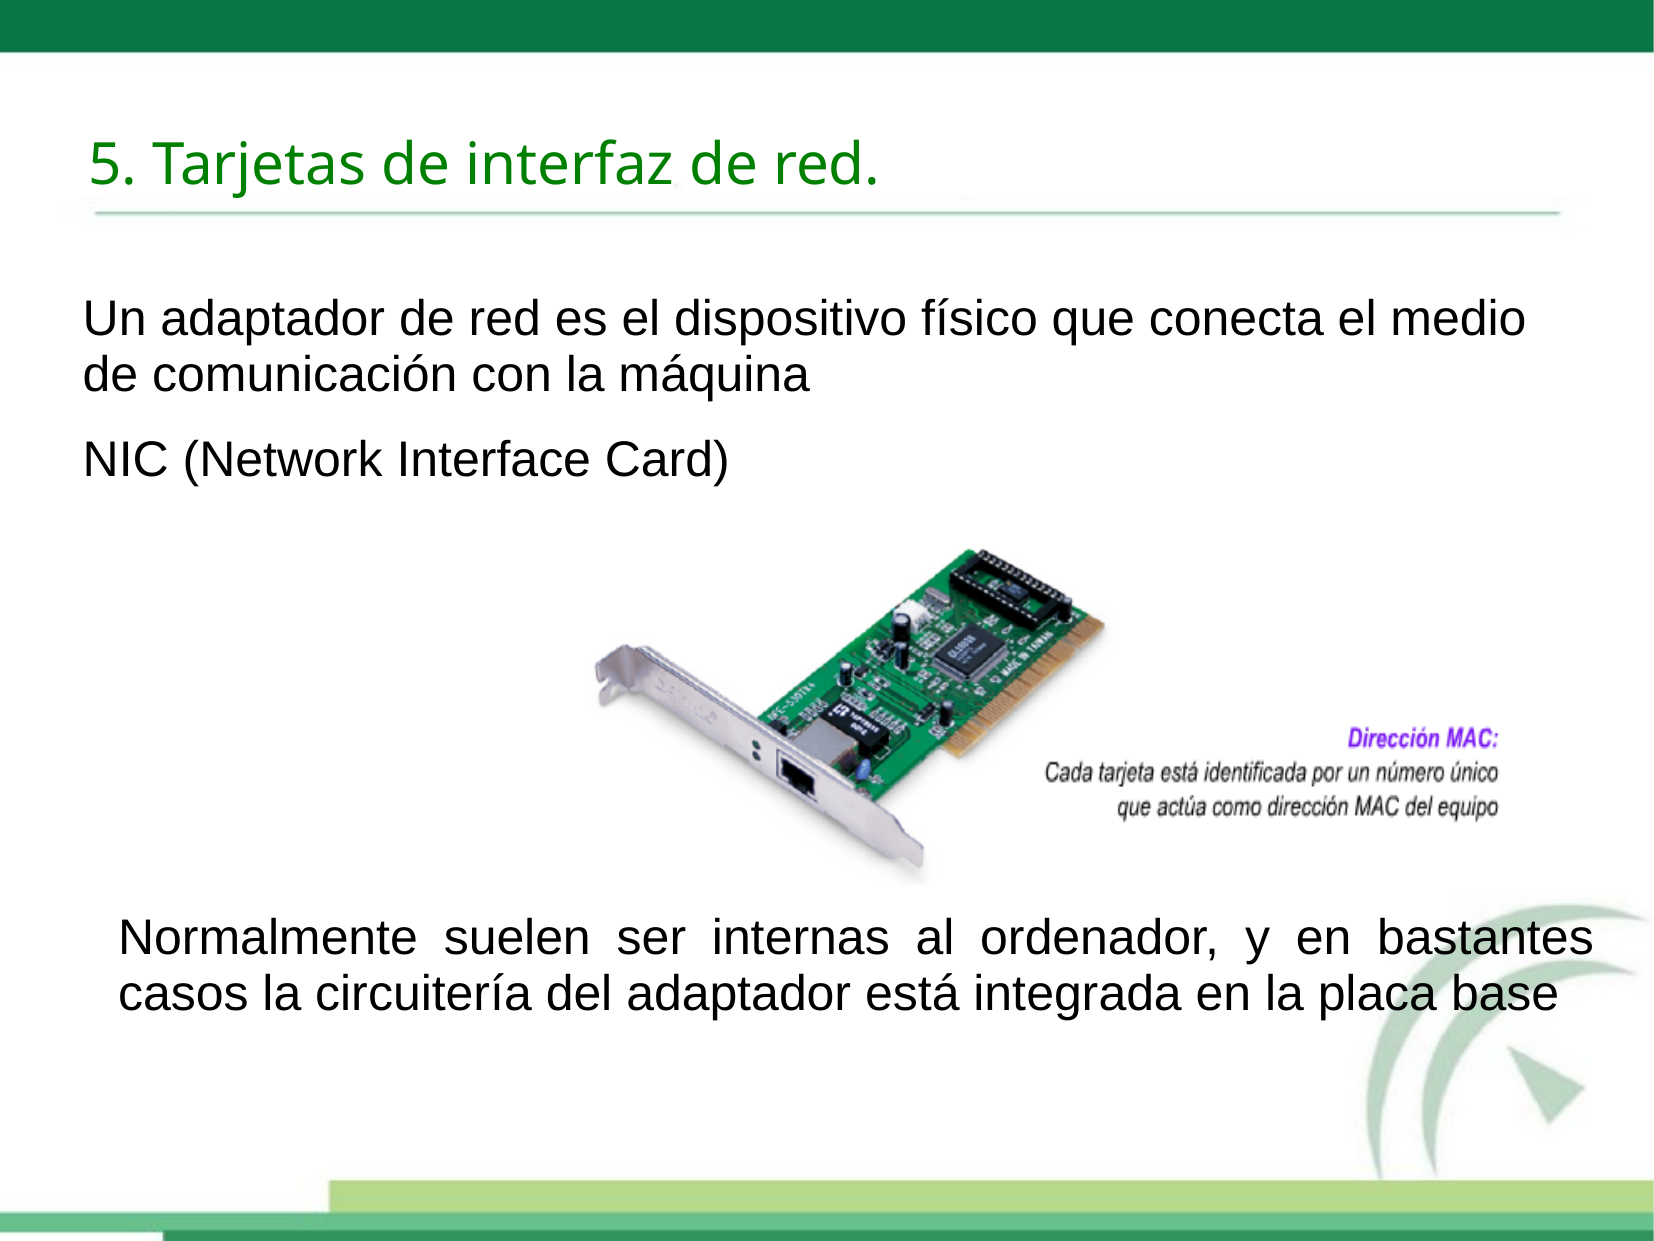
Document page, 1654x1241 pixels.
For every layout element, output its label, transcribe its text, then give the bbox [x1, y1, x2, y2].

title 5. Tarjetas de interfaz de red. [88, 58, 1577, 266]
list Normalmente suelen ser internas al ordenador, y en bastantes casos la circuitería del adaptador está integrada en la placa base [118, 908, 1595, 1034]
picture [0, 0, 1654, 1241]
list Un adaptador de red es el dispositivo físico que conecta el medio de comunicación con la máquina NIC (Network Interface Card) [82, 290, 1536, 591]
